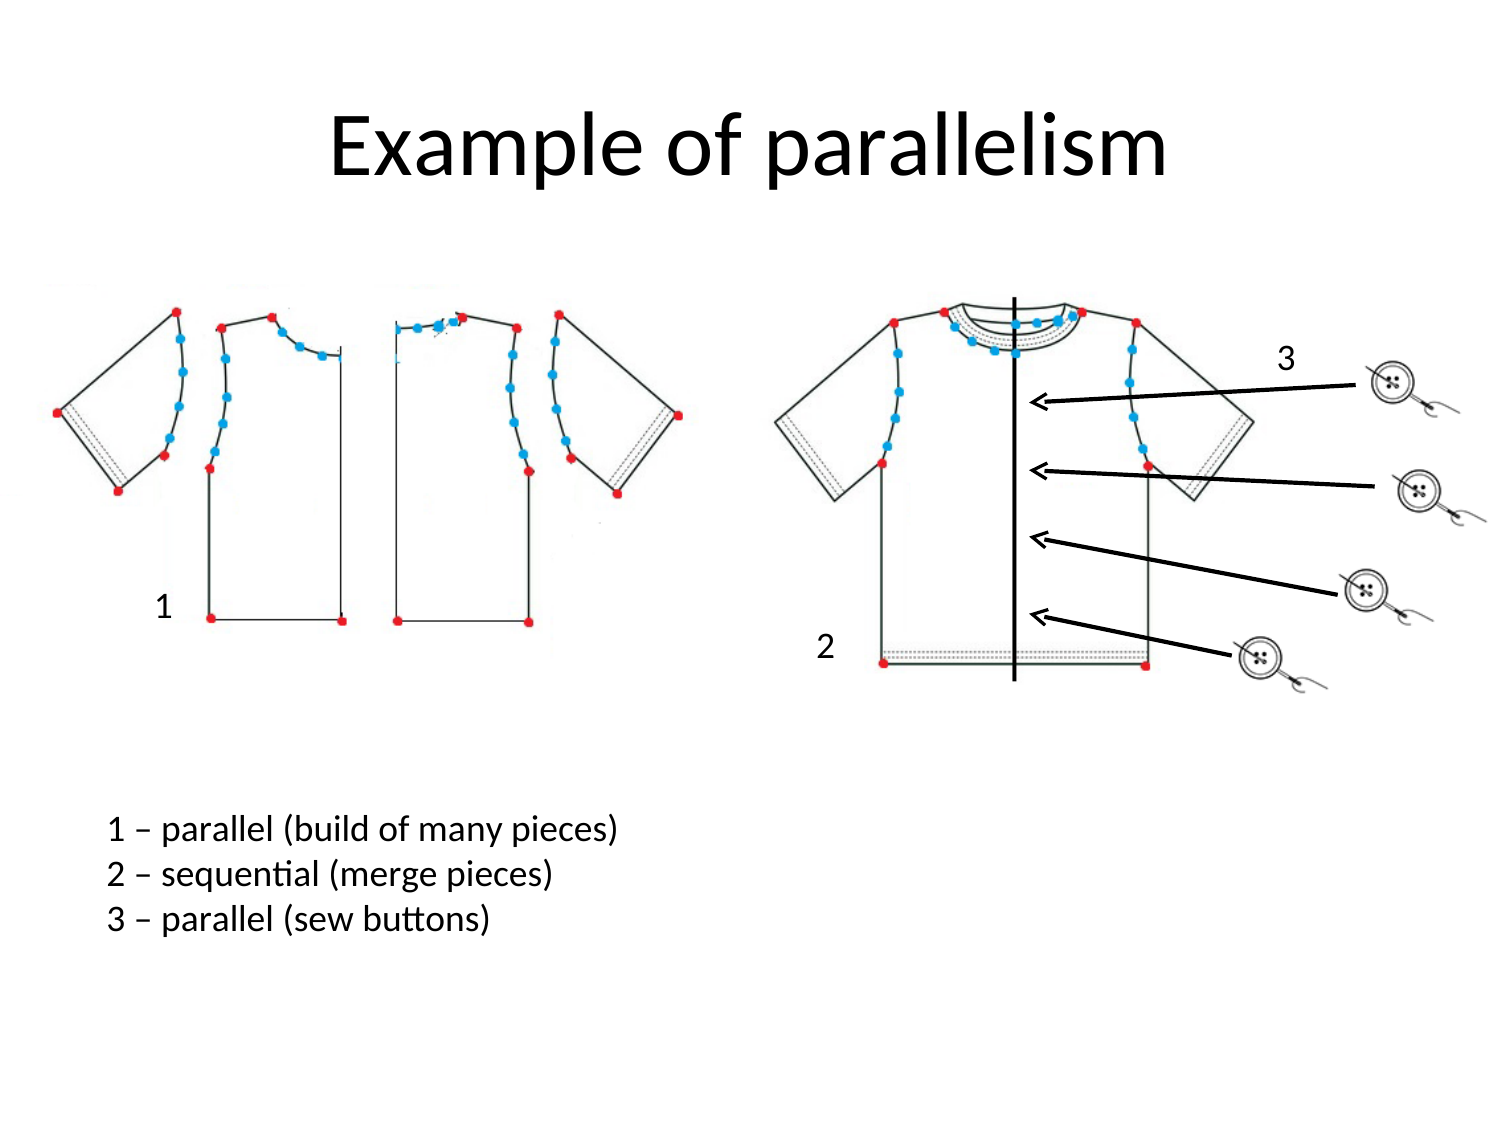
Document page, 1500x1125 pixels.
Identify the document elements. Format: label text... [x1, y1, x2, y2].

title Example of parallelism [75, 45, 1426, 233]
text_box 3 [1261, 325, 1311, 386]
text_box 1 [138, 573, 188, 634]
text_box 1 – parallel (build of many pieces) 2 – sequential (merge pieces) 3 – parallel (sew buttons) [91, 796, 635, 947]
picture [0, 284, 1500, 704]
text_box 2 [801, 613, 850, 675]
